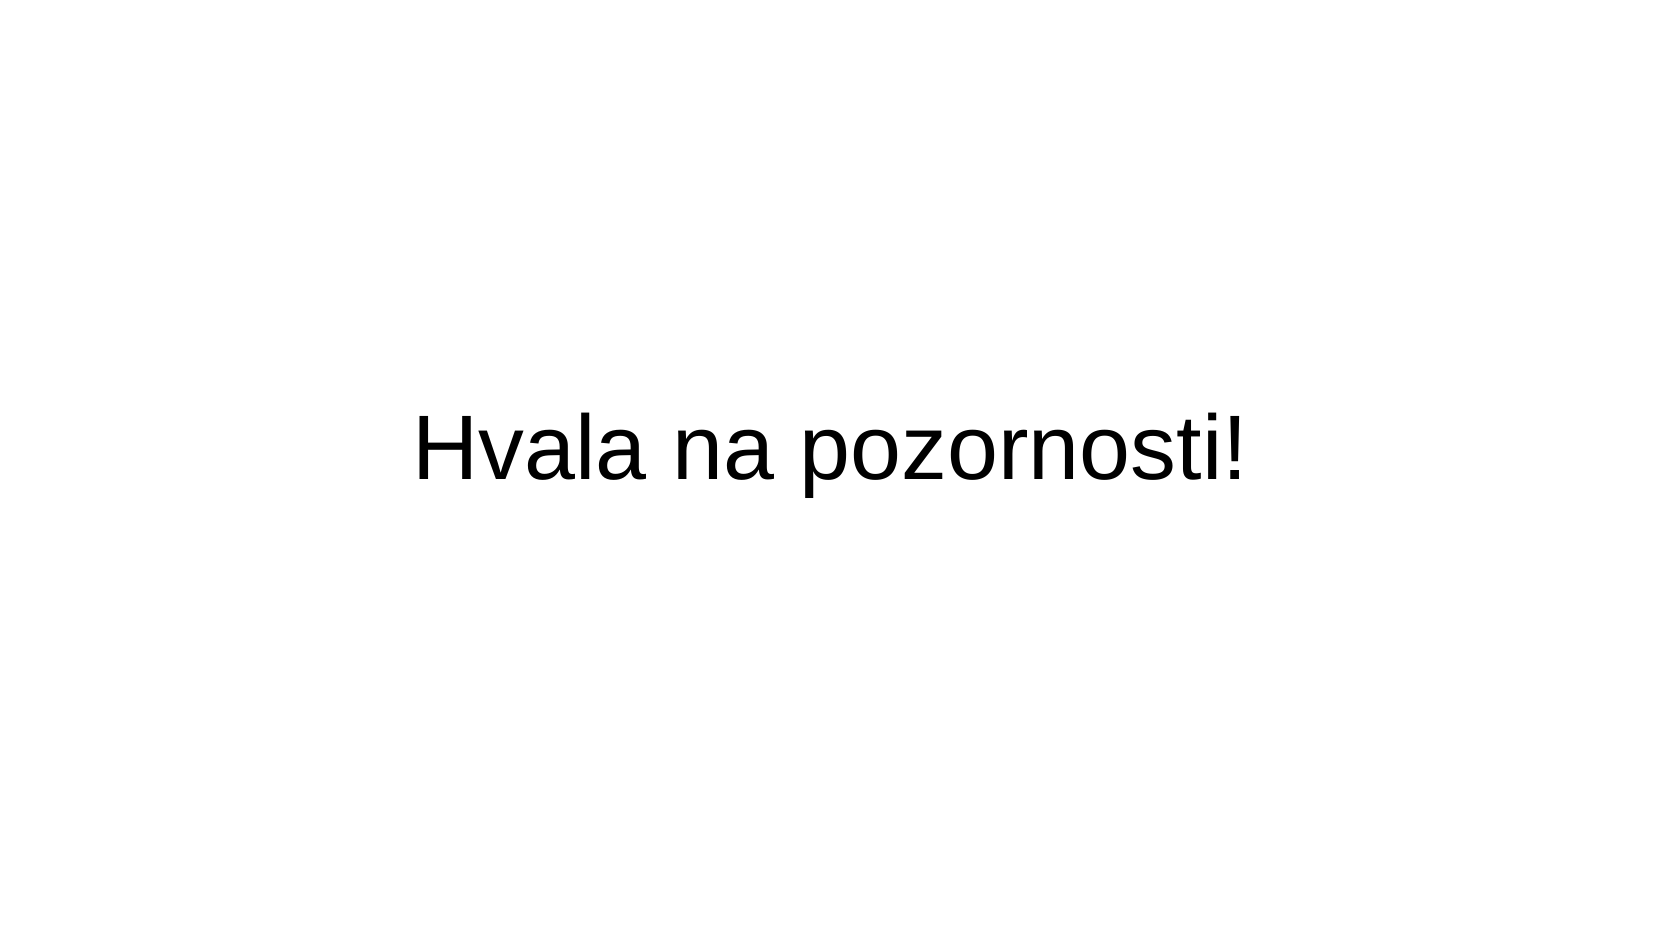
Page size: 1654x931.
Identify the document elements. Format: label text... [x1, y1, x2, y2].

title Hvala na pozornosti! [86, 369, 1576, 526]
